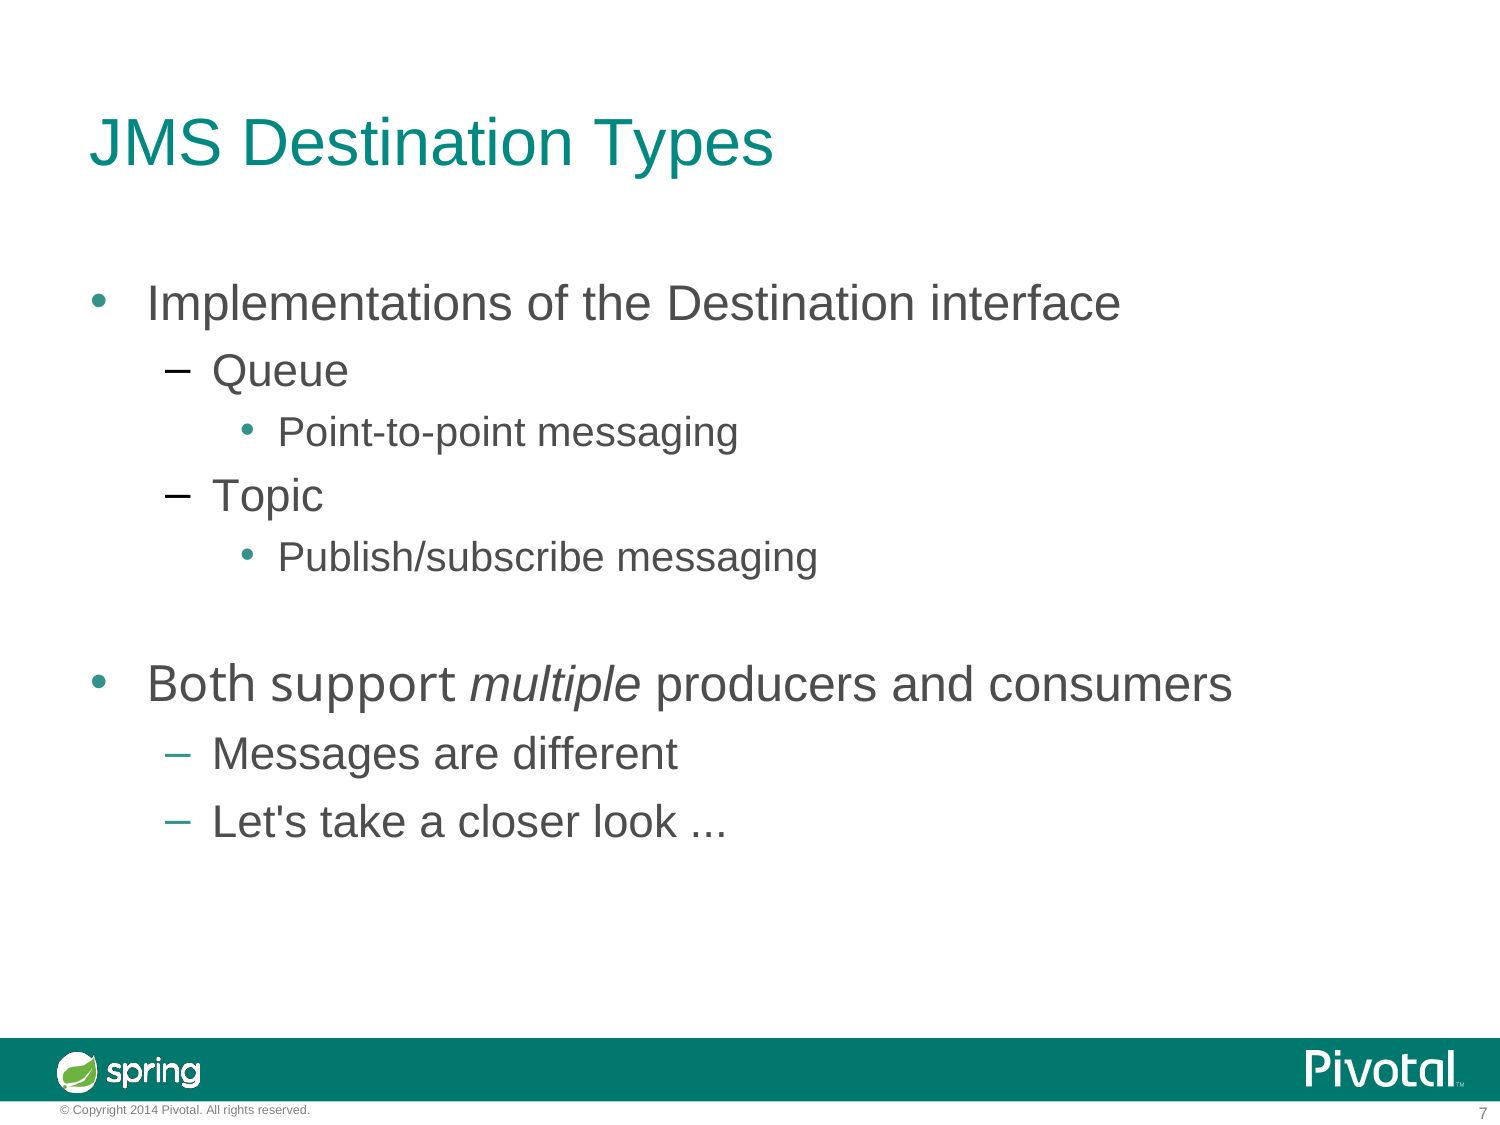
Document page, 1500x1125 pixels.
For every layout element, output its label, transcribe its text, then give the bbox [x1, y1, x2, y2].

title JMS Destination Types [75, 44, 1426, 233]
picture [32, 1041, 210, 1103]
list Implementations of the Destination interface Queue Point-to-point messaging Topic Publish/subscribe messaging Both support multiple producers and consumers Messages are different Let's take a closer look ... [75, 262, 1426, 1005]
picture [1306, 1050, 1464, 1087]
